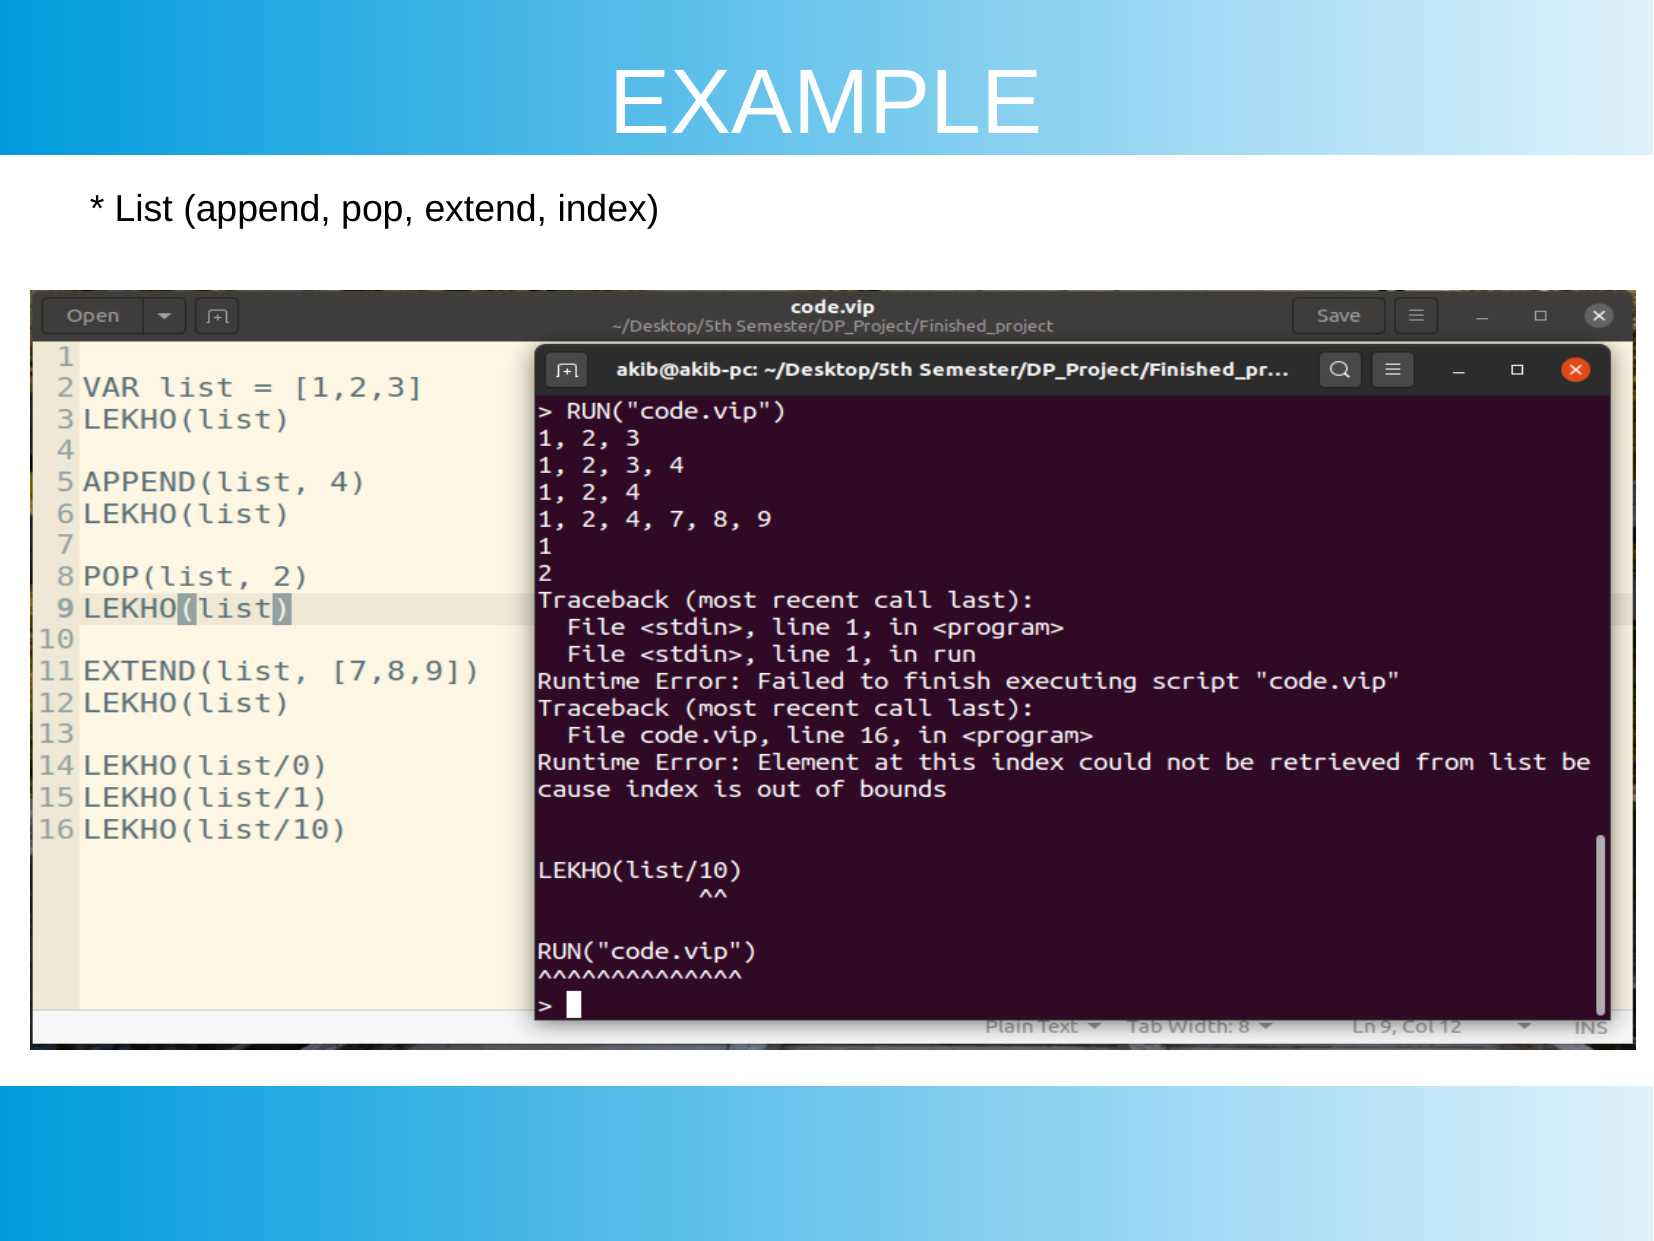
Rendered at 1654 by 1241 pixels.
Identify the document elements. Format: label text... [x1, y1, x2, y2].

text_box * List (append, pop, extend, index) [75, 180, 1306, 237]
title EXAMPLE [82, 49, 1571, 155]
picture [30, 290, 1636, 1051]
